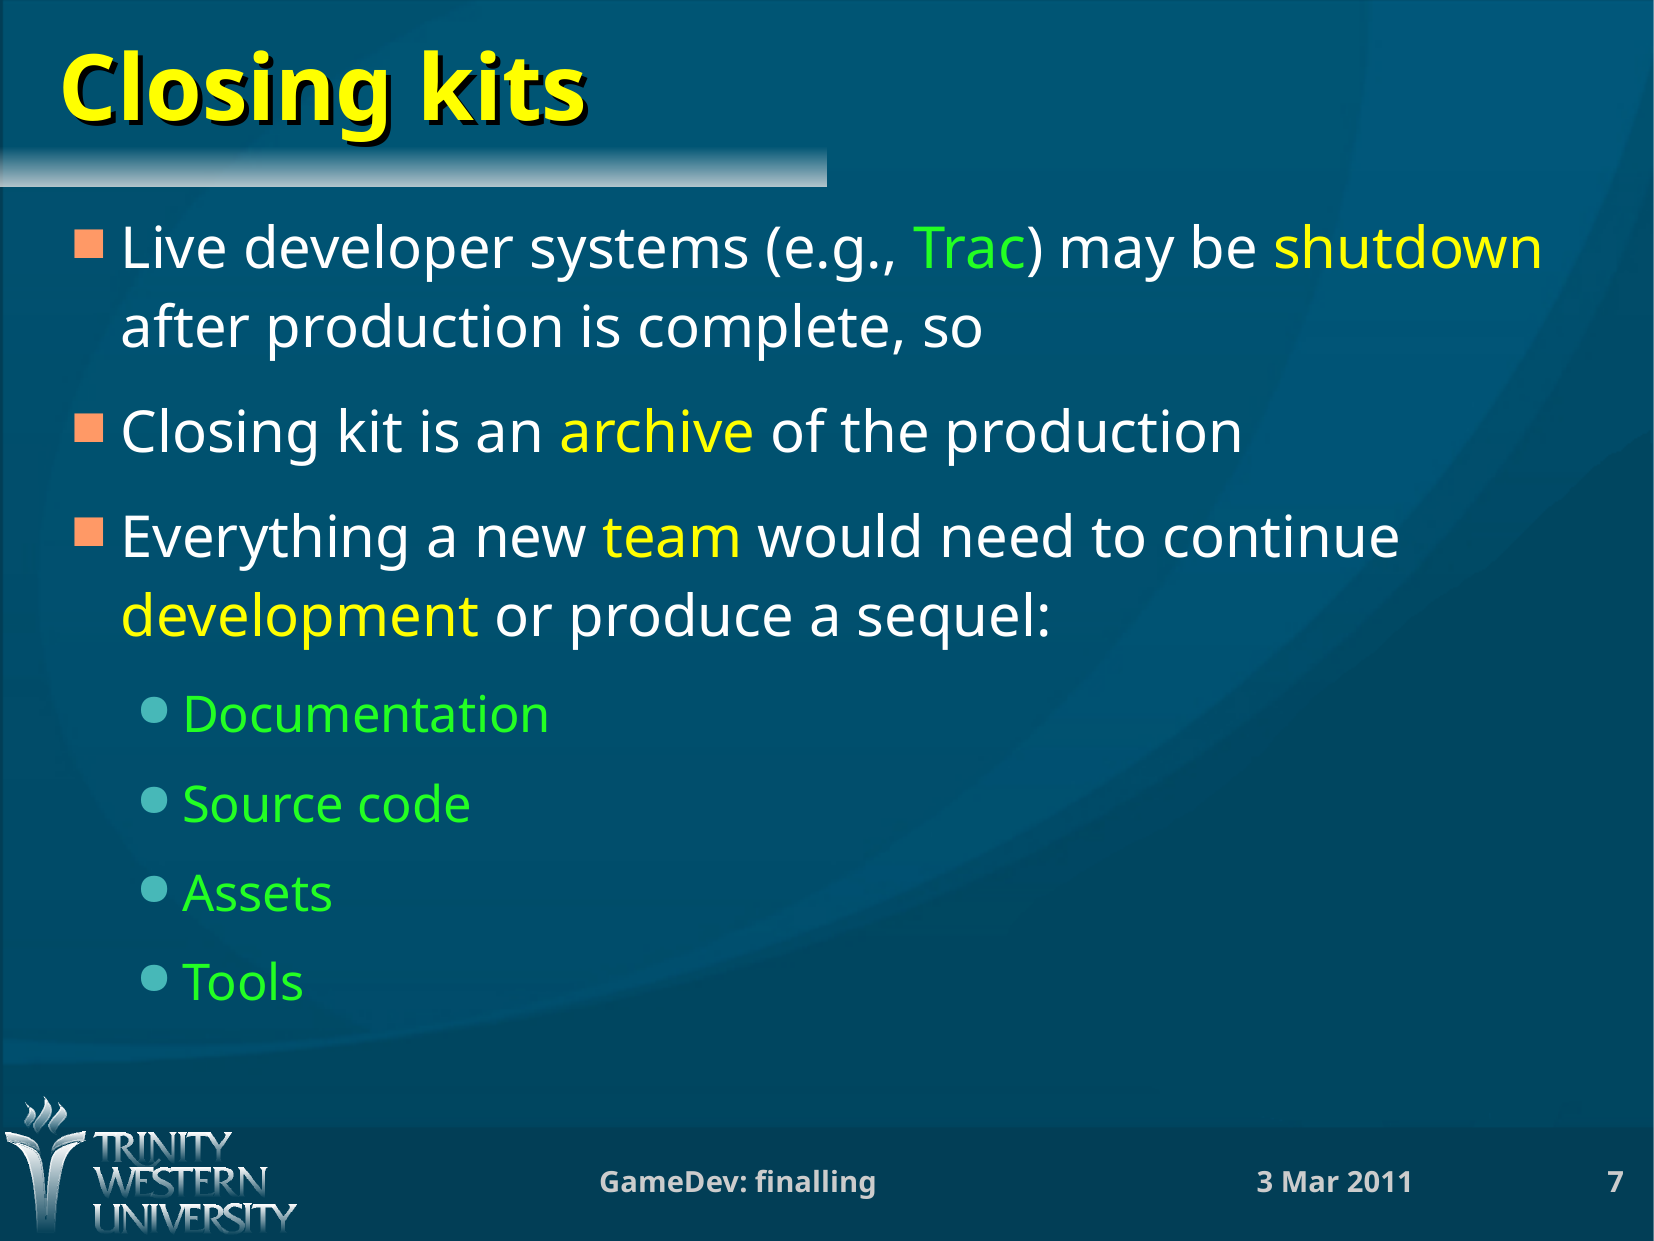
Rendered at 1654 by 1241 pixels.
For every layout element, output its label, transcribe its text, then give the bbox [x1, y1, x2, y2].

list Live developer systems (e.g., Trac) may be shutdown after production is complete, so Closing kit is an archive of the production Everything a new team would need to continue development or produce a sequel: Documentation Source code Assets Tools [59, 206, 1625, 1026]
title Closing kits [0, 154, 827, 158]
picture [38, 1227, 54, 1232]
title Closing kits [59, 19, 1595, 148]
